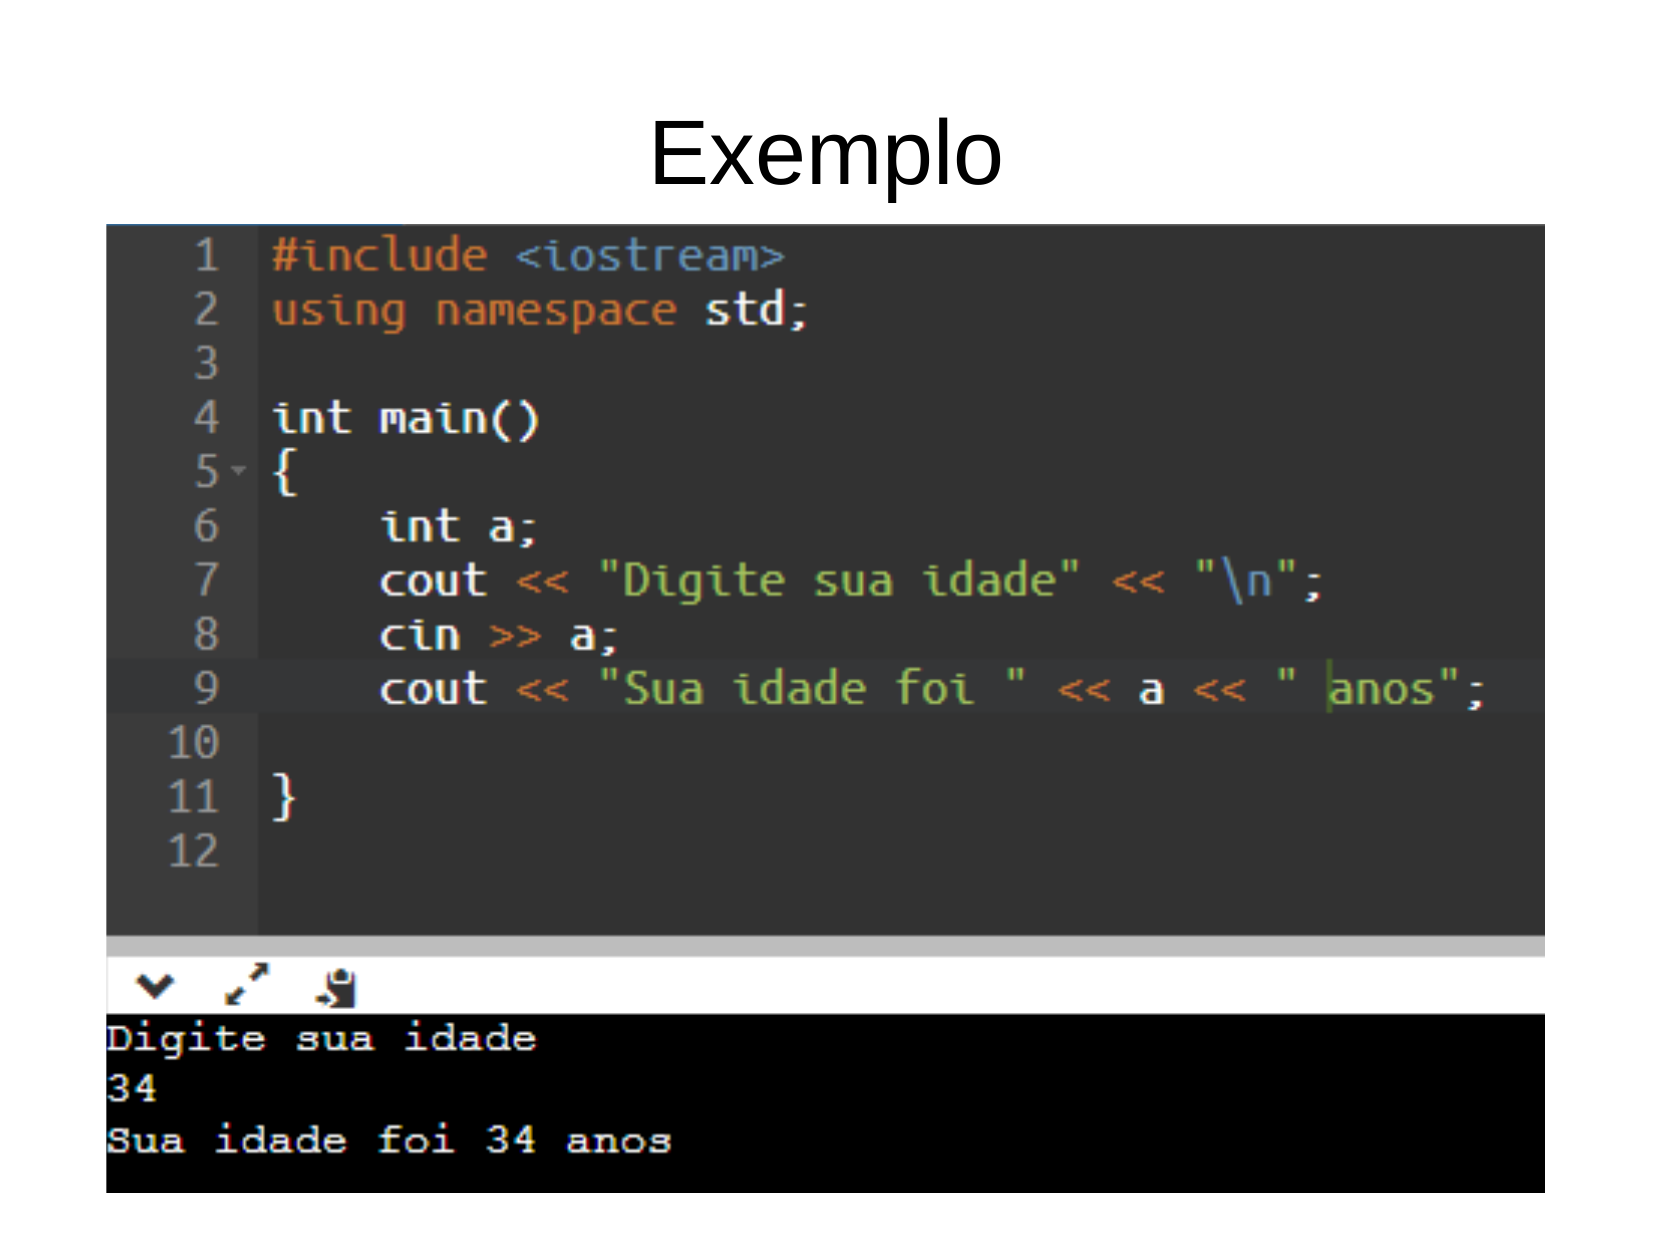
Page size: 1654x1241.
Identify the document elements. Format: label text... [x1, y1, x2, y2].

picture [106, 224, 1546, 1193]
title Exemplo [82, 49, 1571, 257]
